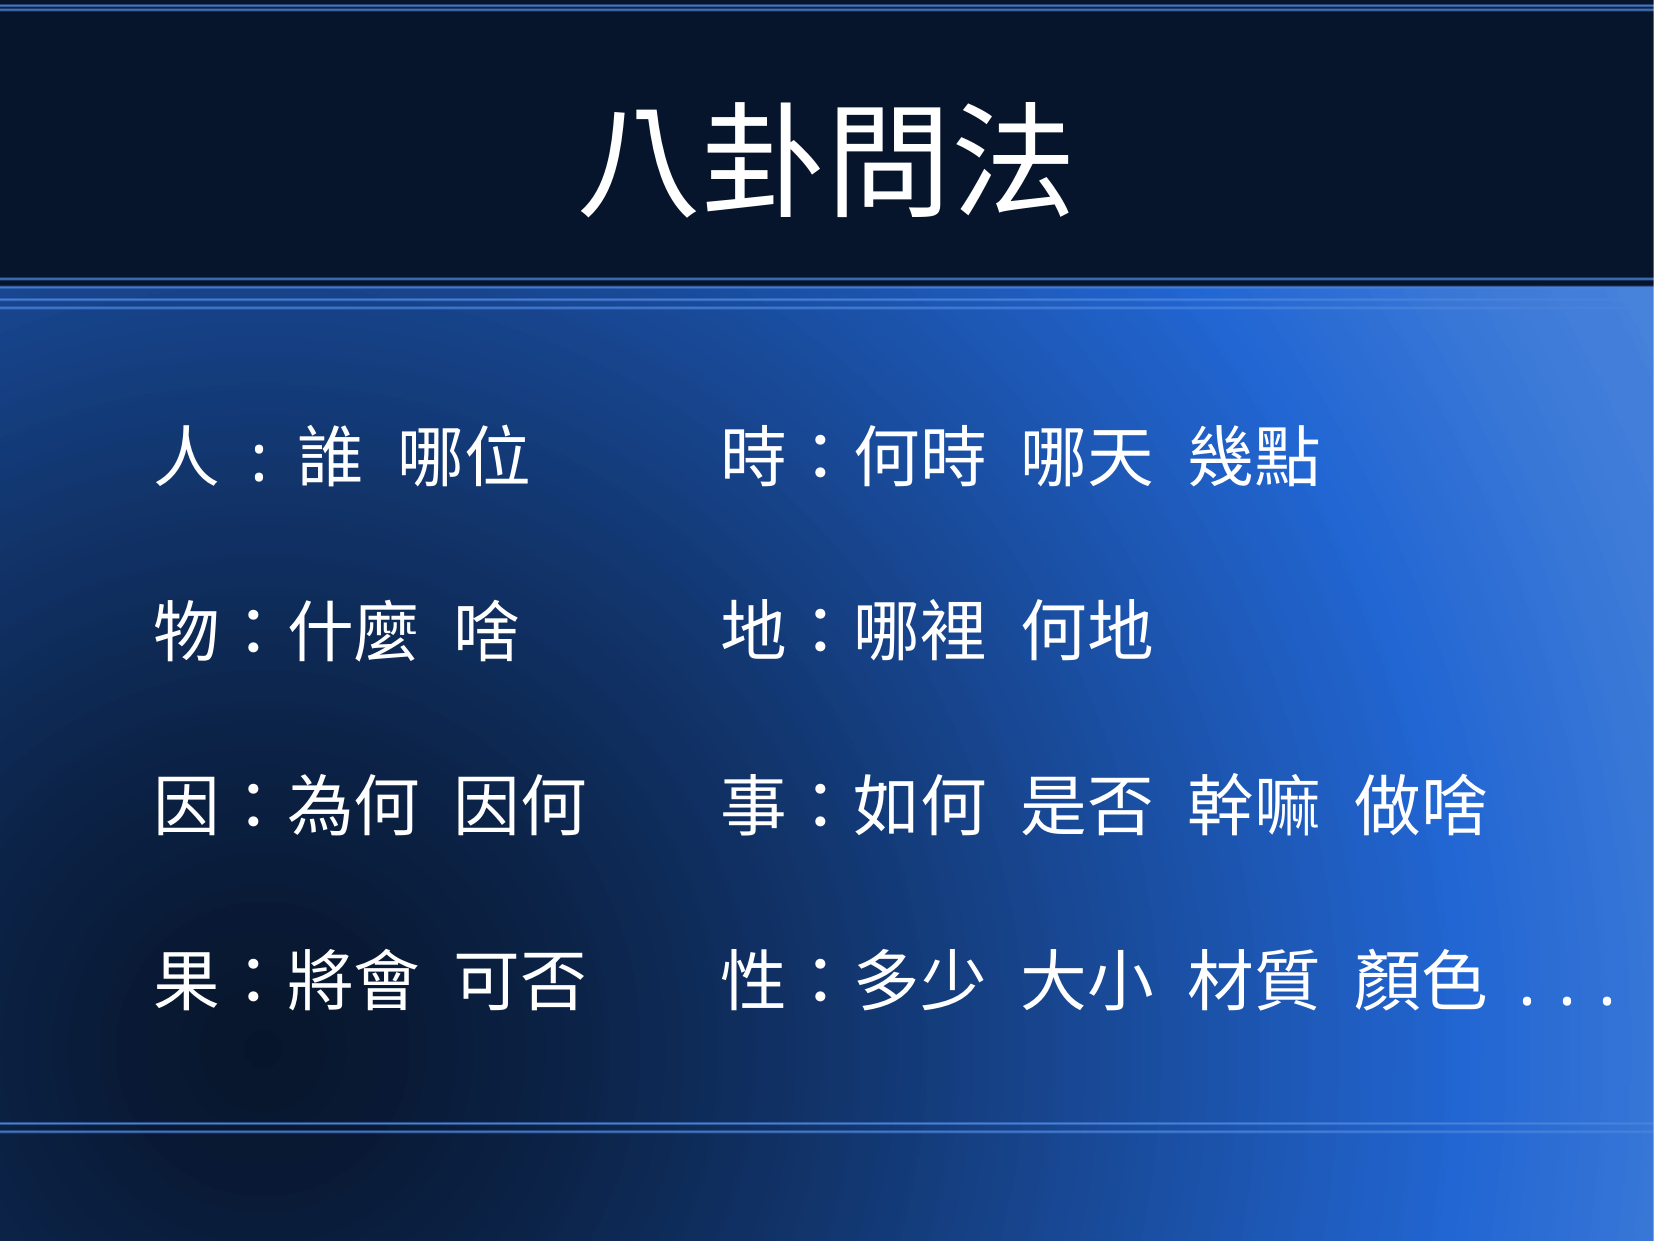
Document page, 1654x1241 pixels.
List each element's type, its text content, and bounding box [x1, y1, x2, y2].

picture [0, 0, 1654, 1241]
list 人:誰 哪位 物：什麼 啥 因：為何 因何 果：將會 可否 [153, 355, 720, 934]
title 八卦問法 [82, 49, 1571, 257]
list 時：何時 哪天 幾點 地：哪裡 何地 事：如何 是否 幹嘛 做啥 性：多少 大小 材質 顏色... [720, 355, 1630, 1241]
